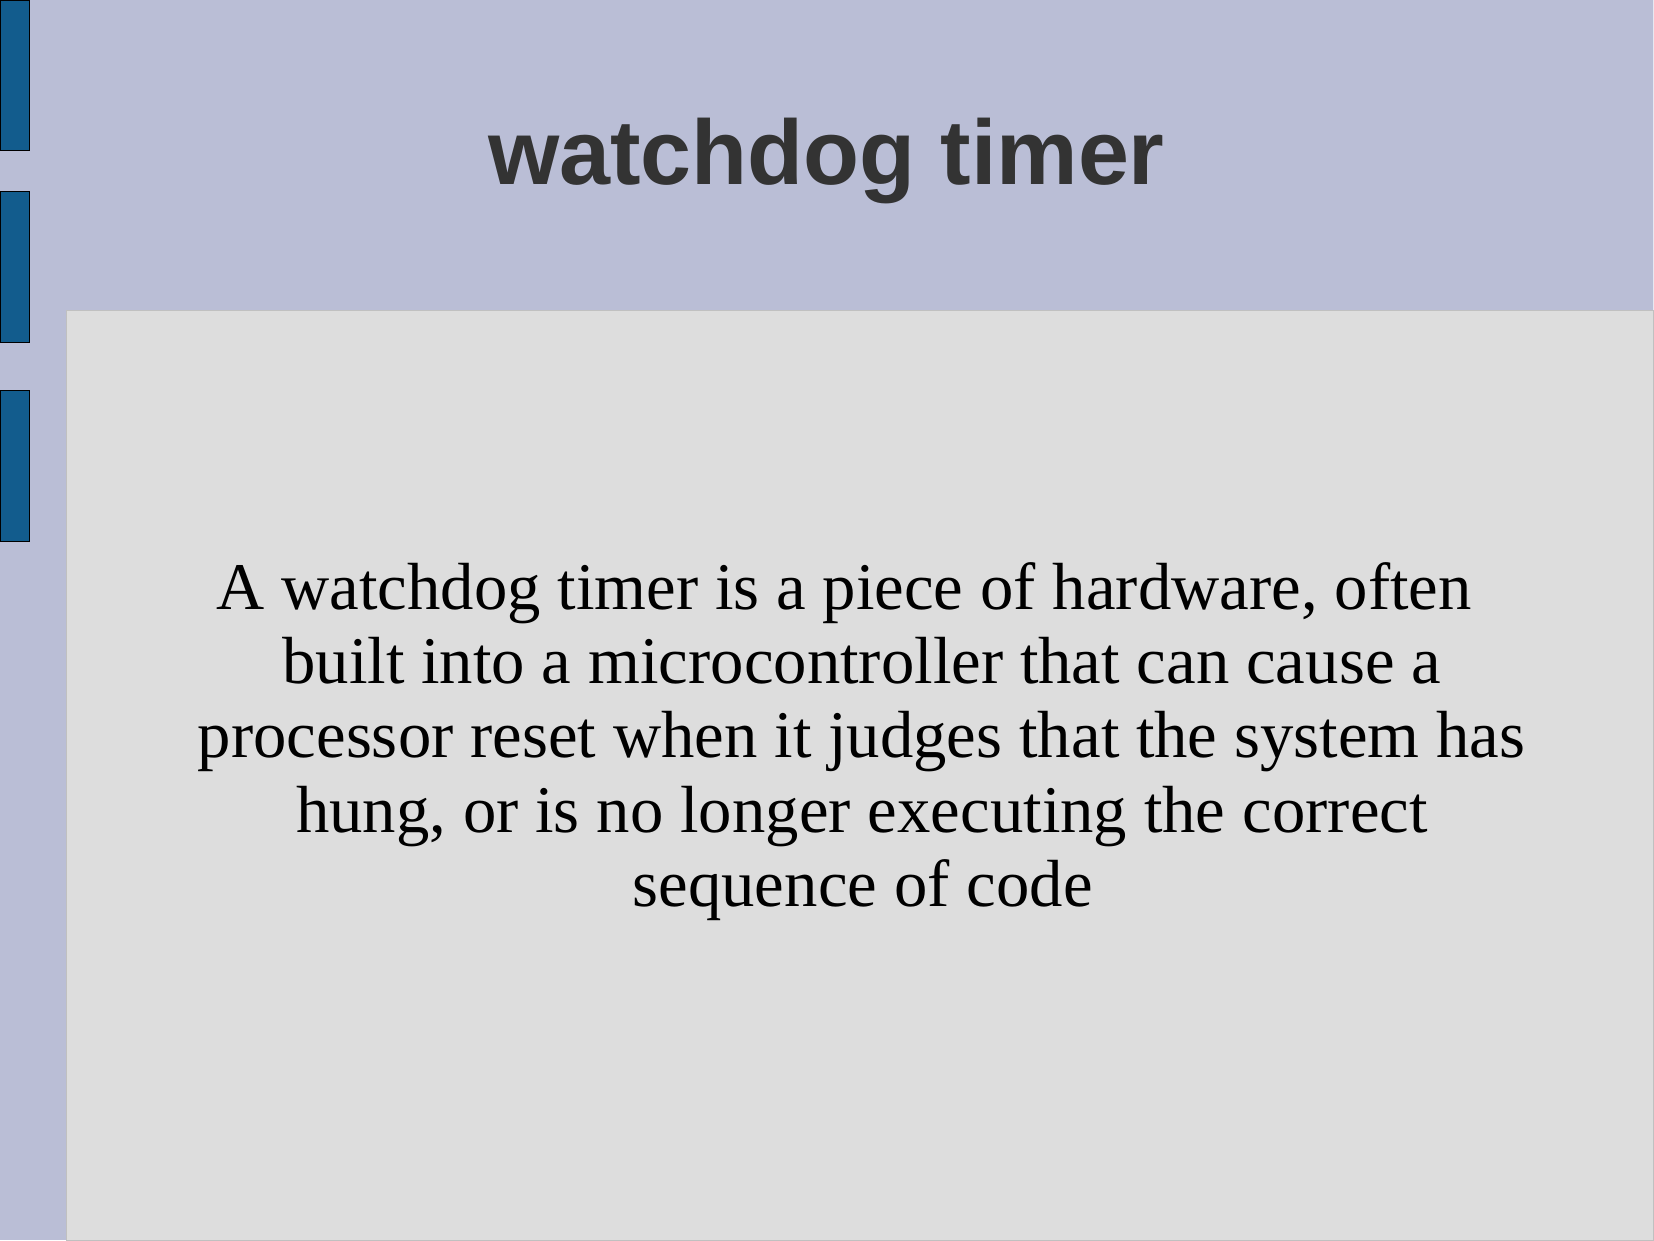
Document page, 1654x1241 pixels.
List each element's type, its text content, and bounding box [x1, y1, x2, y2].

title watchdog timer [82, 56, 1571, 250]
subtitle A watchdog timer is a piece of hardware, often built into a microcontroller that can cause a processor reset when it judges that the system has hung, or is no longer executing the correct sequence of code [121, 344, 1534, 1127]
